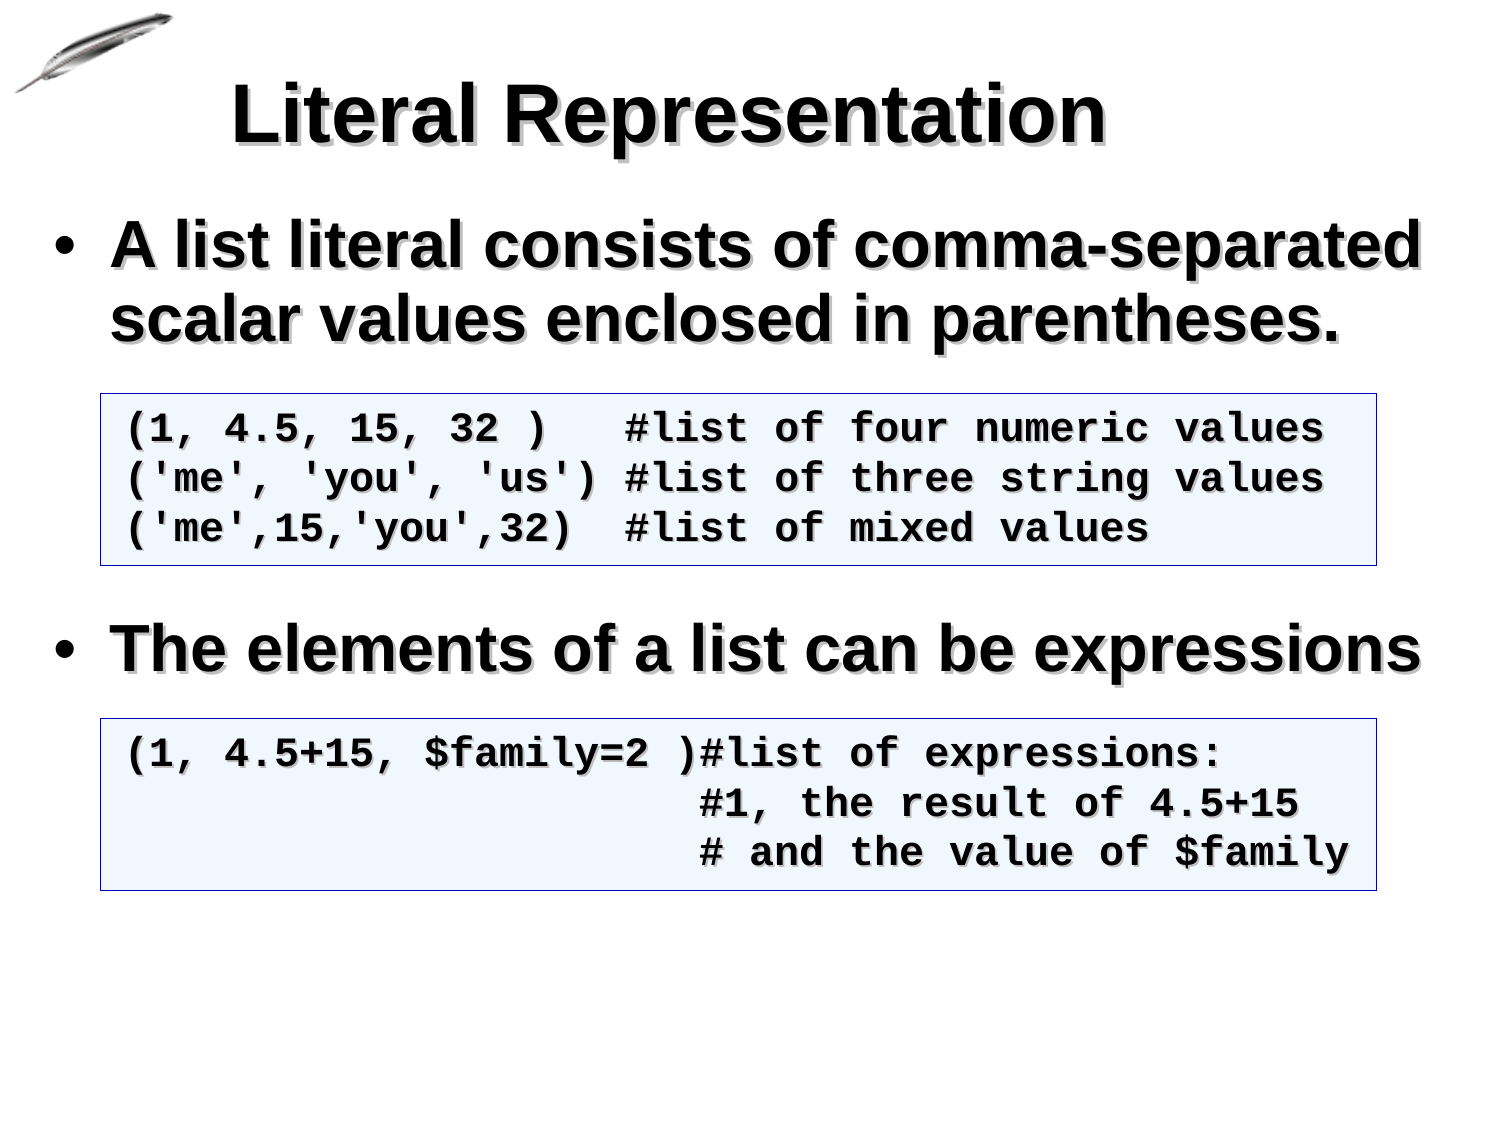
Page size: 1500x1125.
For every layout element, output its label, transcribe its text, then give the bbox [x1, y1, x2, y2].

list A list literal consists of comma-separated scalar values enclosed in parentheses. The elements of a list can be expressions [53, 207, 1447, 1084]
text_box (1, 4.5, 15, 32 ) #list of four numeric values ('me', 'you', 'us') #list of three string values ('me',15,'you',32) #list of mixed values [100, 392, 1377, 566]
title Literal Representation [206, 0, 1418, 207]
picture [11, 11, 179, 95]
text_box (1, 4.5+15, $family=2 )#list of expressions: #1, the result of 4.5+15 # and the value of $family [100, 717, 1377, 891]
